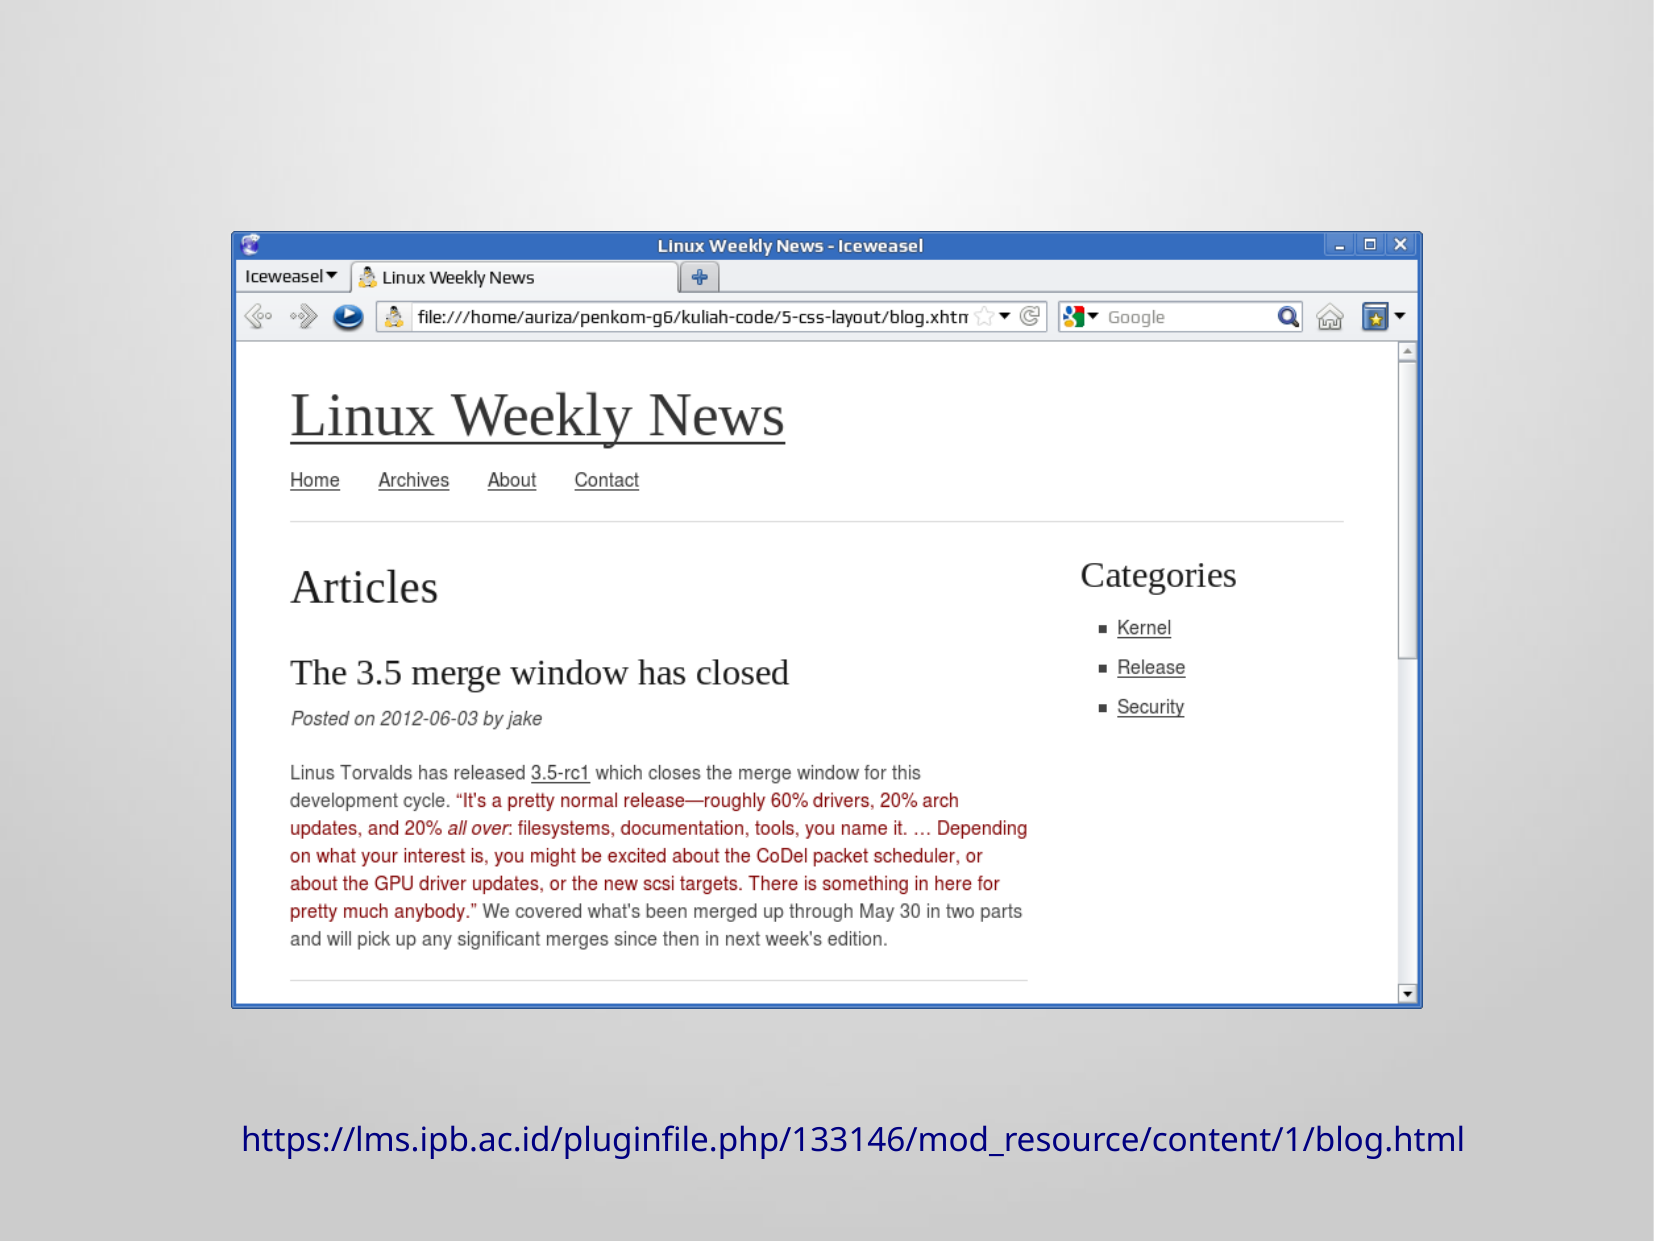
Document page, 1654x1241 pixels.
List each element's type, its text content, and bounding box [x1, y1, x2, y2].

list https://lms.ipb.ac.id/pluginfile.php/133146/mod_resource/content/1/blog.html [82, 349, 1571, 1168]
picture [0, 0, 1654, 1241]
